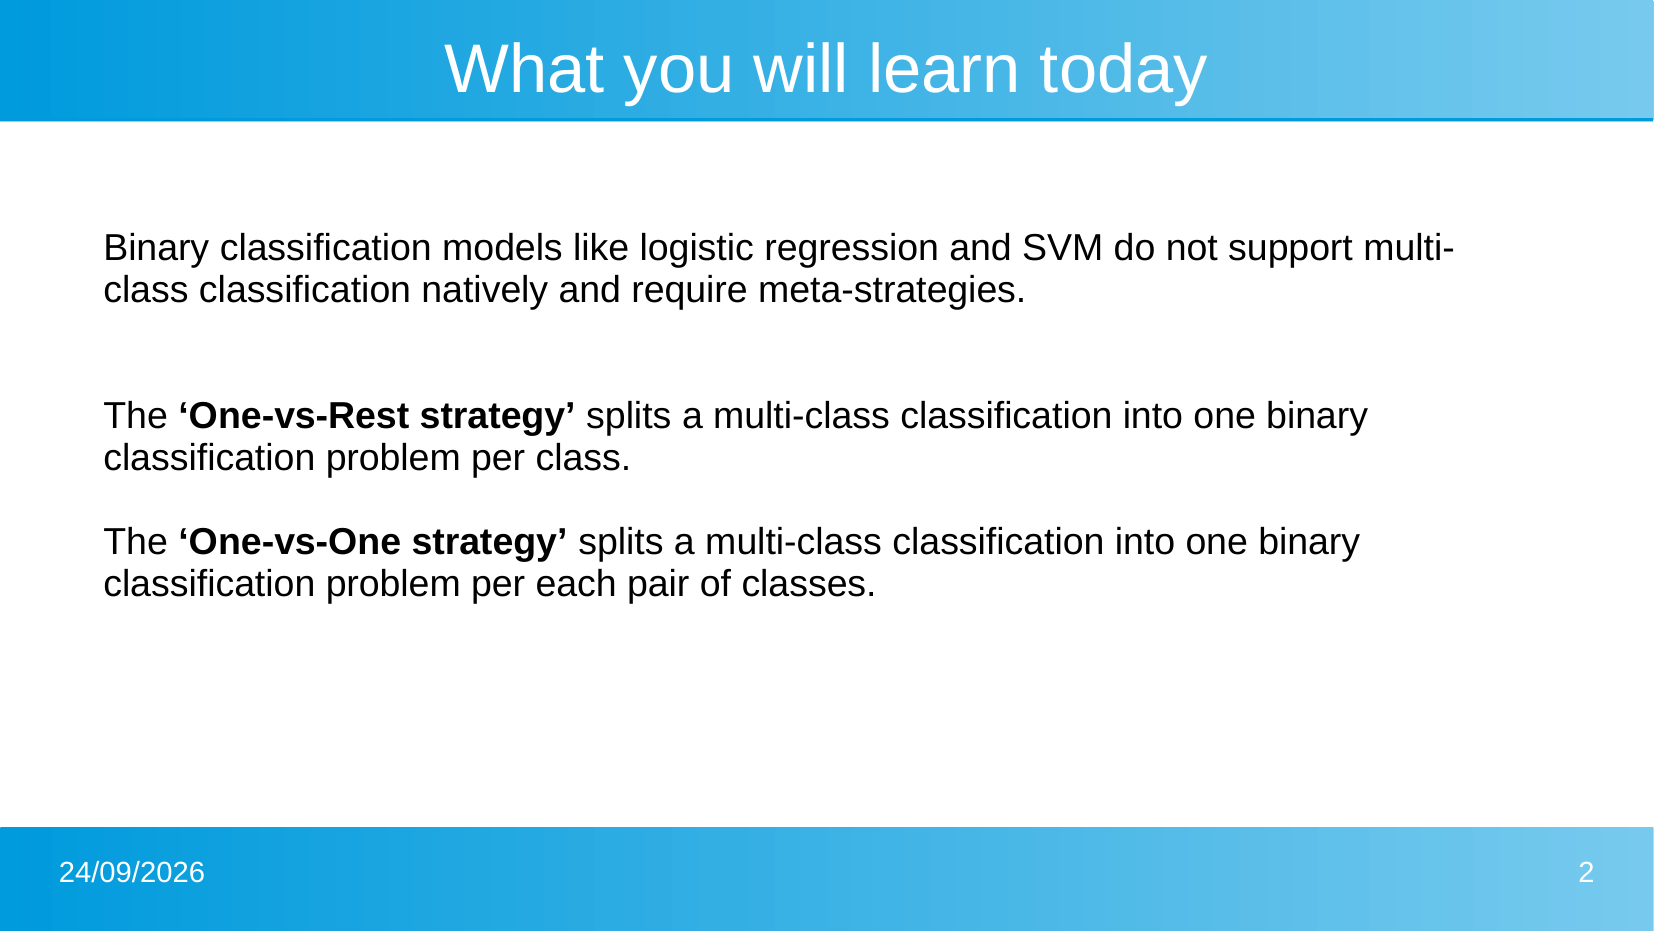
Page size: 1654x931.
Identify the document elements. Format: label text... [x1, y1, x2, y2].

title What you will learn today [59, 29, 1595, 108]
text_box Binary classification models like logistic regression and SVM do not support multi-class classification natively and require meta-strategies. The ‘One-vs-Rest strategy’ splits a multi-class classification into one binary classification problem per class. The ‘One-vs-One strategy’ splits a multi-class classification into one binary classification problem per each pair of classes. [88, 177, 1536, 654]
